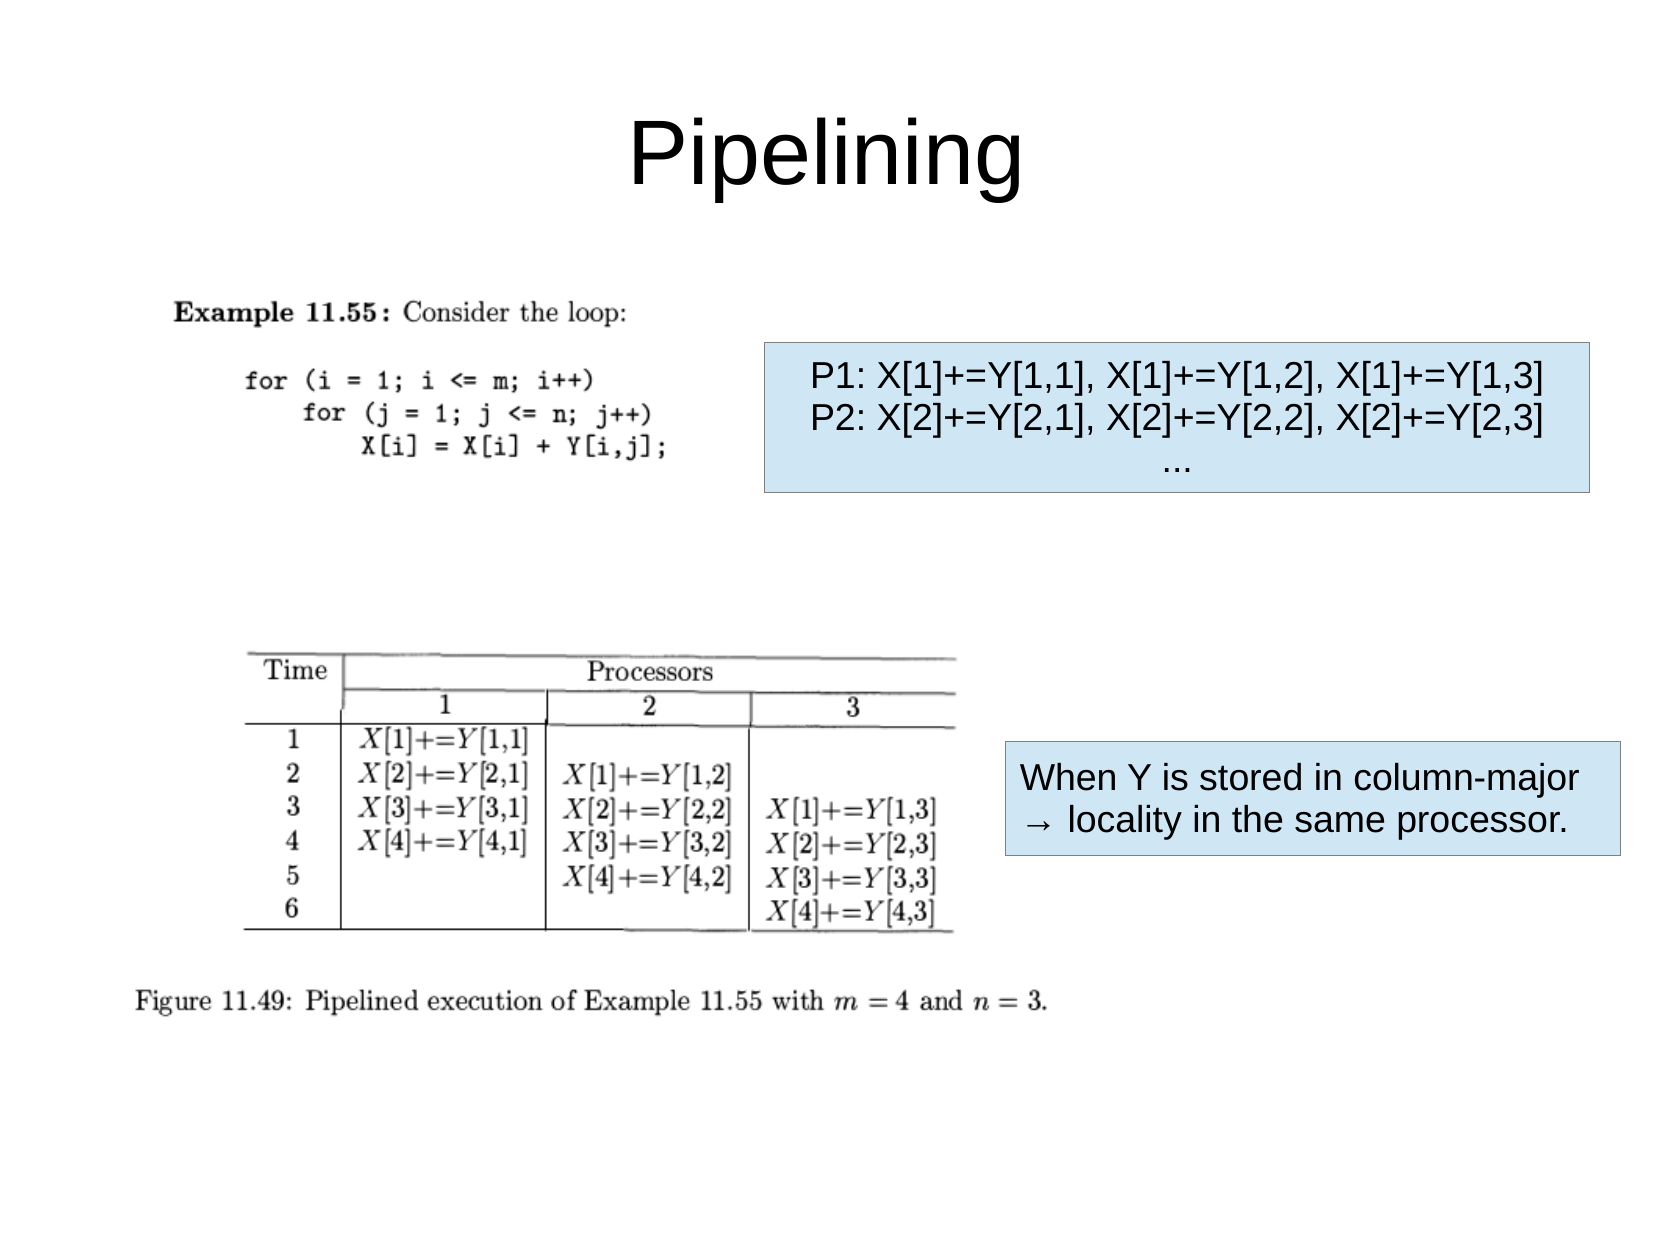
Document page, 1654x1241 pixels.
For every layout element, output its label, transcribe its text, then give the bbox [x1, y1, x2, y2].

text_box P1: X[1]+=Y[1,1], X[1]+=Y[1,2], X[1]+=Y[1,3] P2: X[2]+=Y[2,1], X[2]+=Y[2,2], X[2]+=Y[2,3] ... [764, 342, 1590, 493]
title Pipelining [82, 49, 1571, 257]
text_box When Y is stored in column-major → locality in the same processor. [1005, 741, 1621, 856]
picture [109, 634, 1069, 1026]
picture [155, 284, 681, 476]
